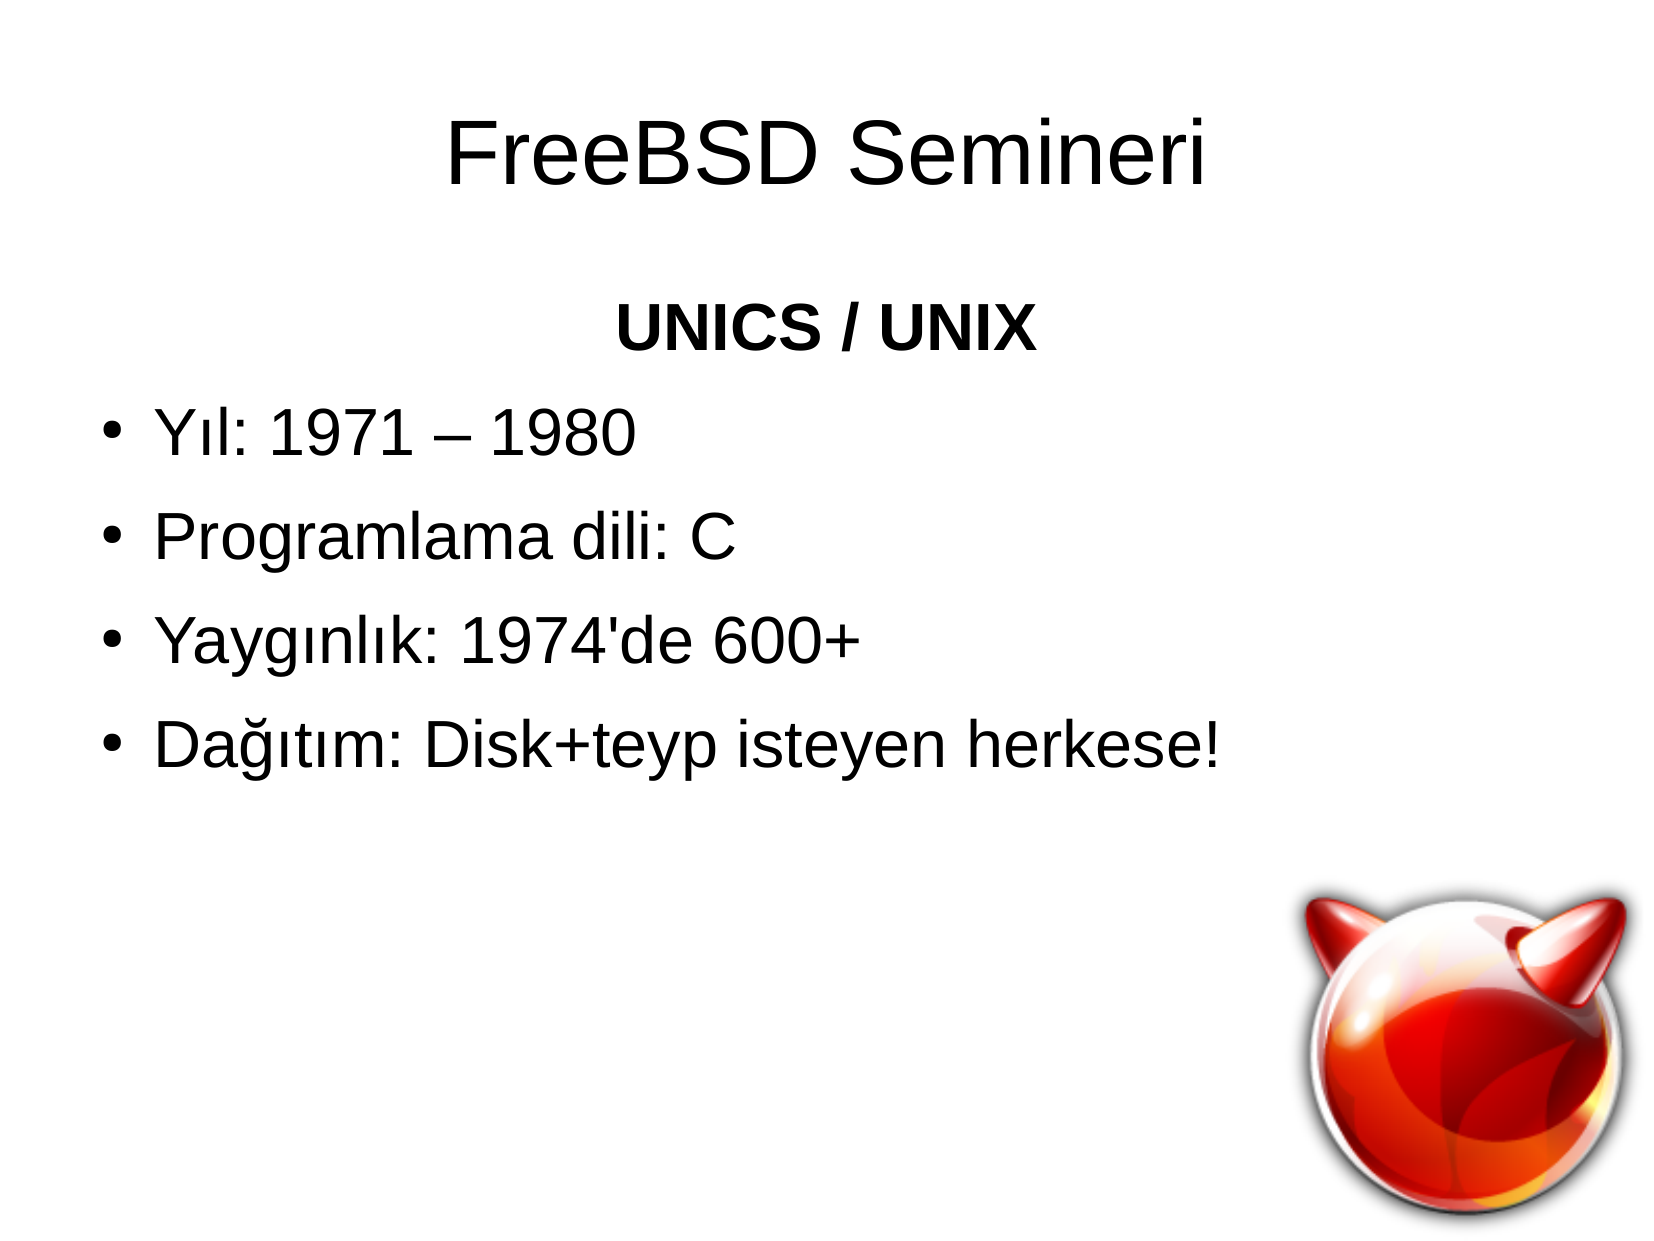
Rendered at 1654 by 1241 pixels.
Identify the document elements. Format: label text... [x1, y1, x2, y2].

list UNICS / UNIX Yıl: 1971 – 1980 Programlama dili: C Yaygınlık: 1974'de 600+ Dağıtım: Disk+teyp isteyen herkese! [82, 290, 1571, 1109]
picture [1282, 875, 1654, 1241]
title FreeBSD Semineri [82, 49, 1571, 257]
